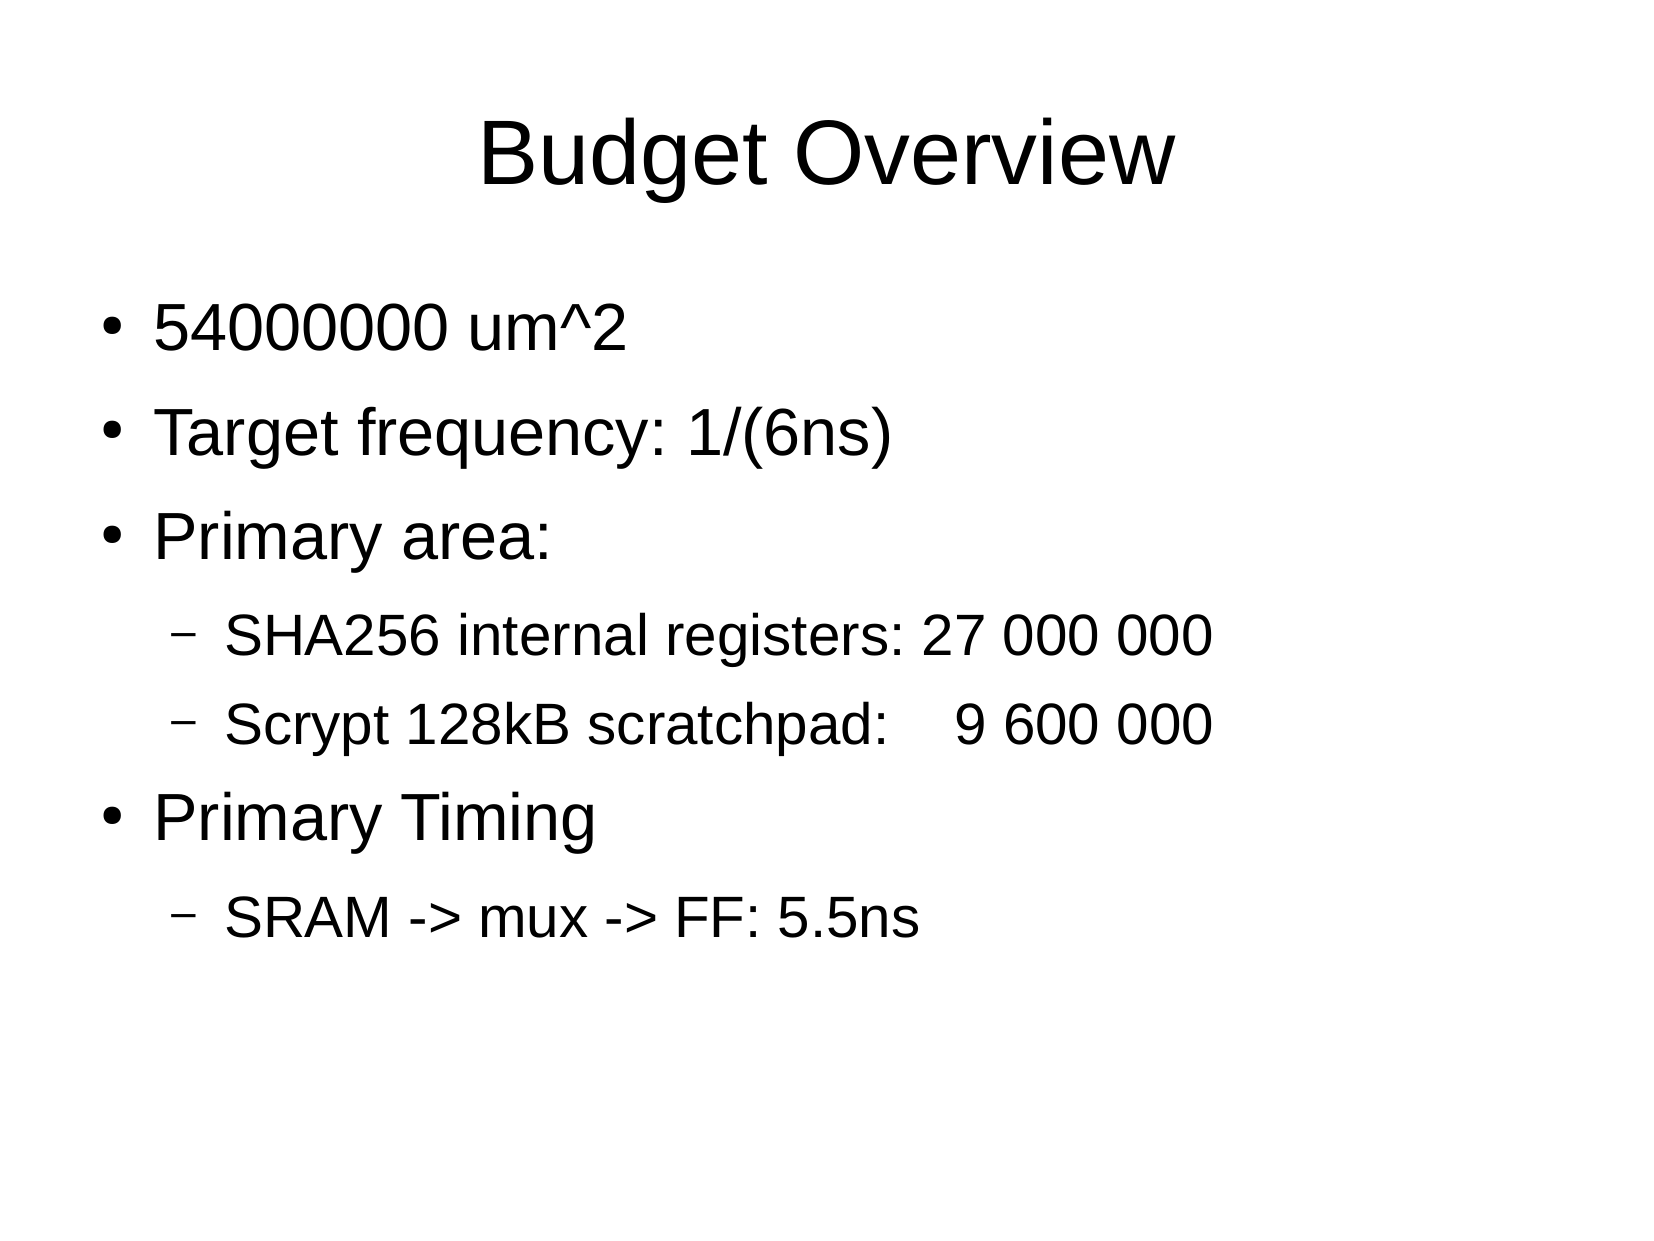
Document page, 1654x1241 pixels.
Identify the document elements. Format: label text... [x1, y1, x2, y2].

list 54000000 um^2 Target frequency: 1/(6ns) Primary area: SHA256 internal registers: 27 000 000 Scrypt 128kB scratchpad: 9 600 000 Primary Timing SRAM -> mux -> FF: 5.5ns [82, 290, 1571, 1010]
title Budget Overview [82, 49, 1571, 257]
